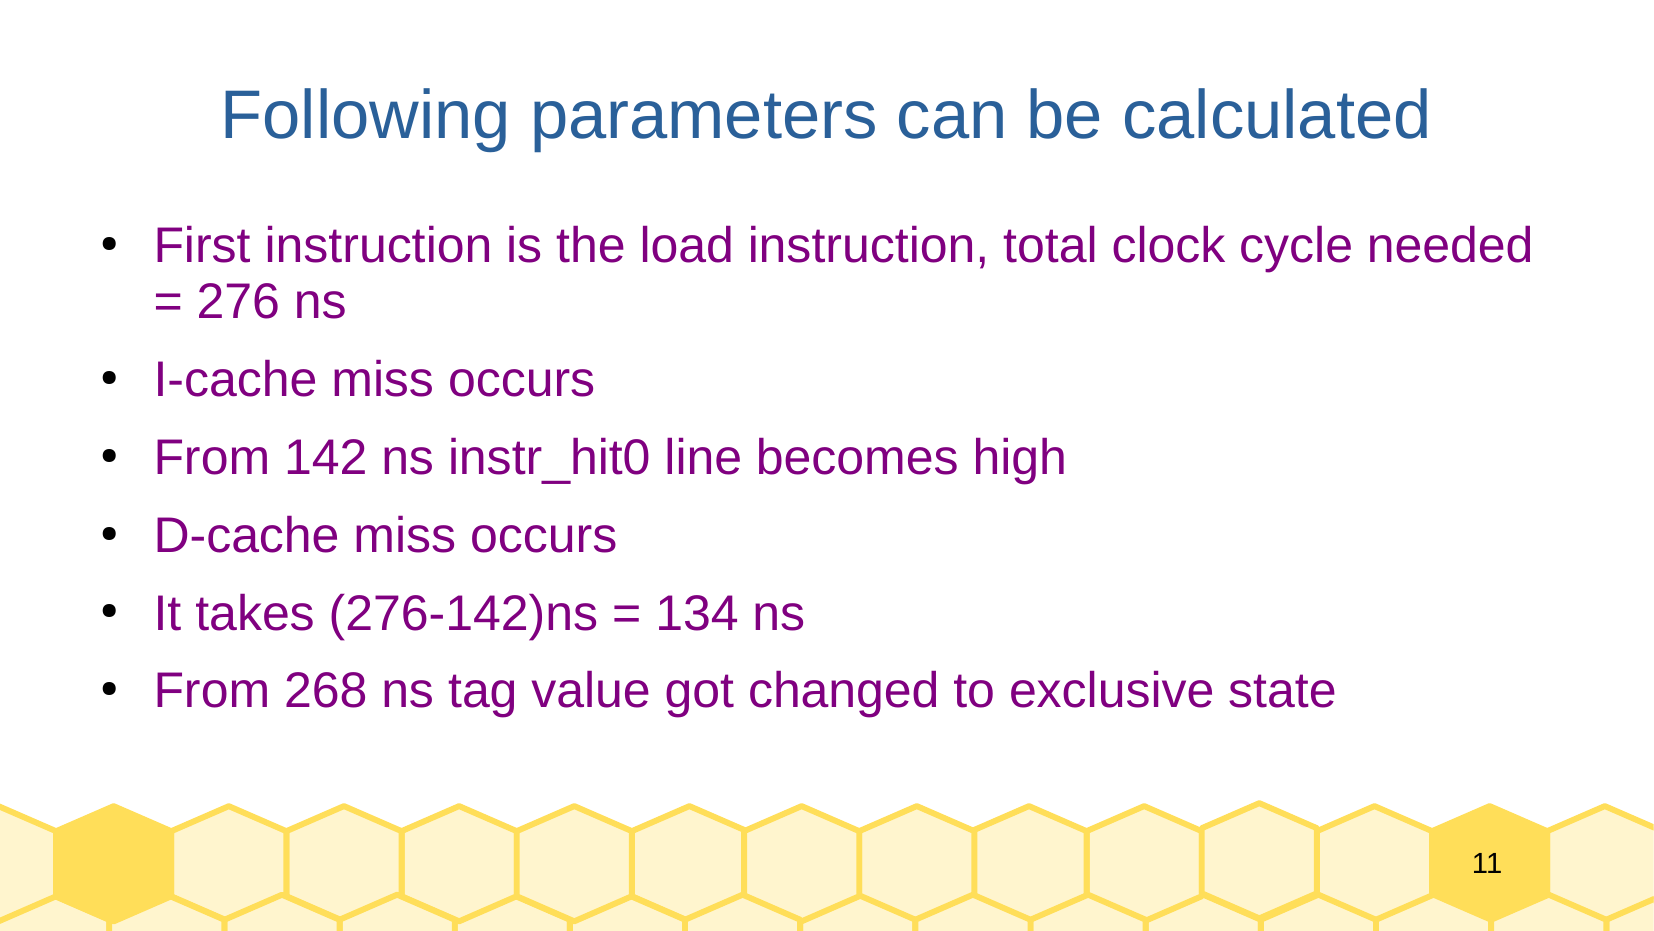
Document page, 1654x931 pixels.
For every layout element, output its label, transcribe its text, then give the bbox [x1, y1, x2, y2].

title Following parameters can be calculated [82, 37, 1571, 193]
list First instruction is the load instruction, total clock cycle needed = 276 ns I-cache miss occurs From 142 ns instr_hit0 line becomes high D-cache miss occurs It takes (276-142)ns = 134 ns From 268 ns tag value got changed to exclusive state [82, 217, 1571, 758]
